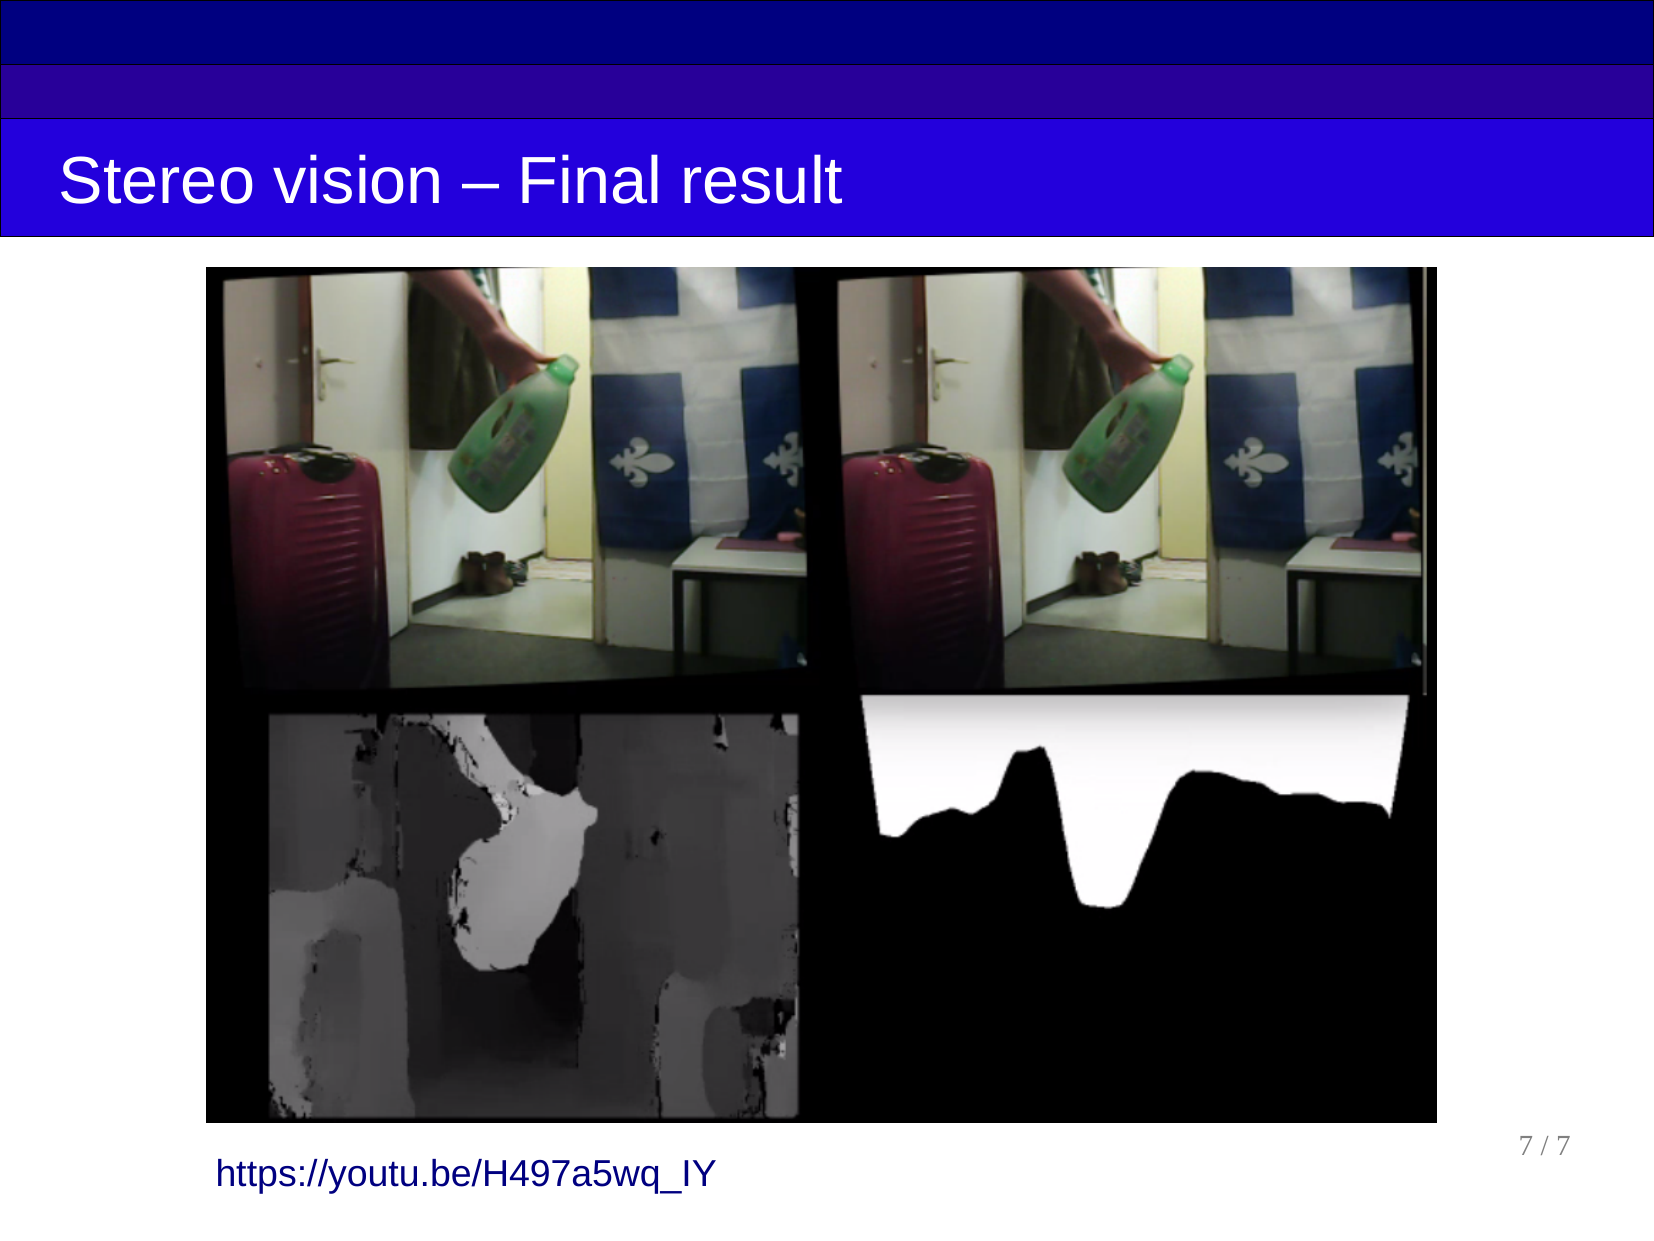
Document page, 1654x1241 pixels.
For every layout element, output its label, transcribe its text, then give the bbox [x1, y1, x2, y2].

text_box https://youtu.be/H497a5wq_IY [200, 1144, 826, 1216]
title Stereo vision – Final result [59, 135, 1506, 225]
picture [206, 267, 1437, 1123]
